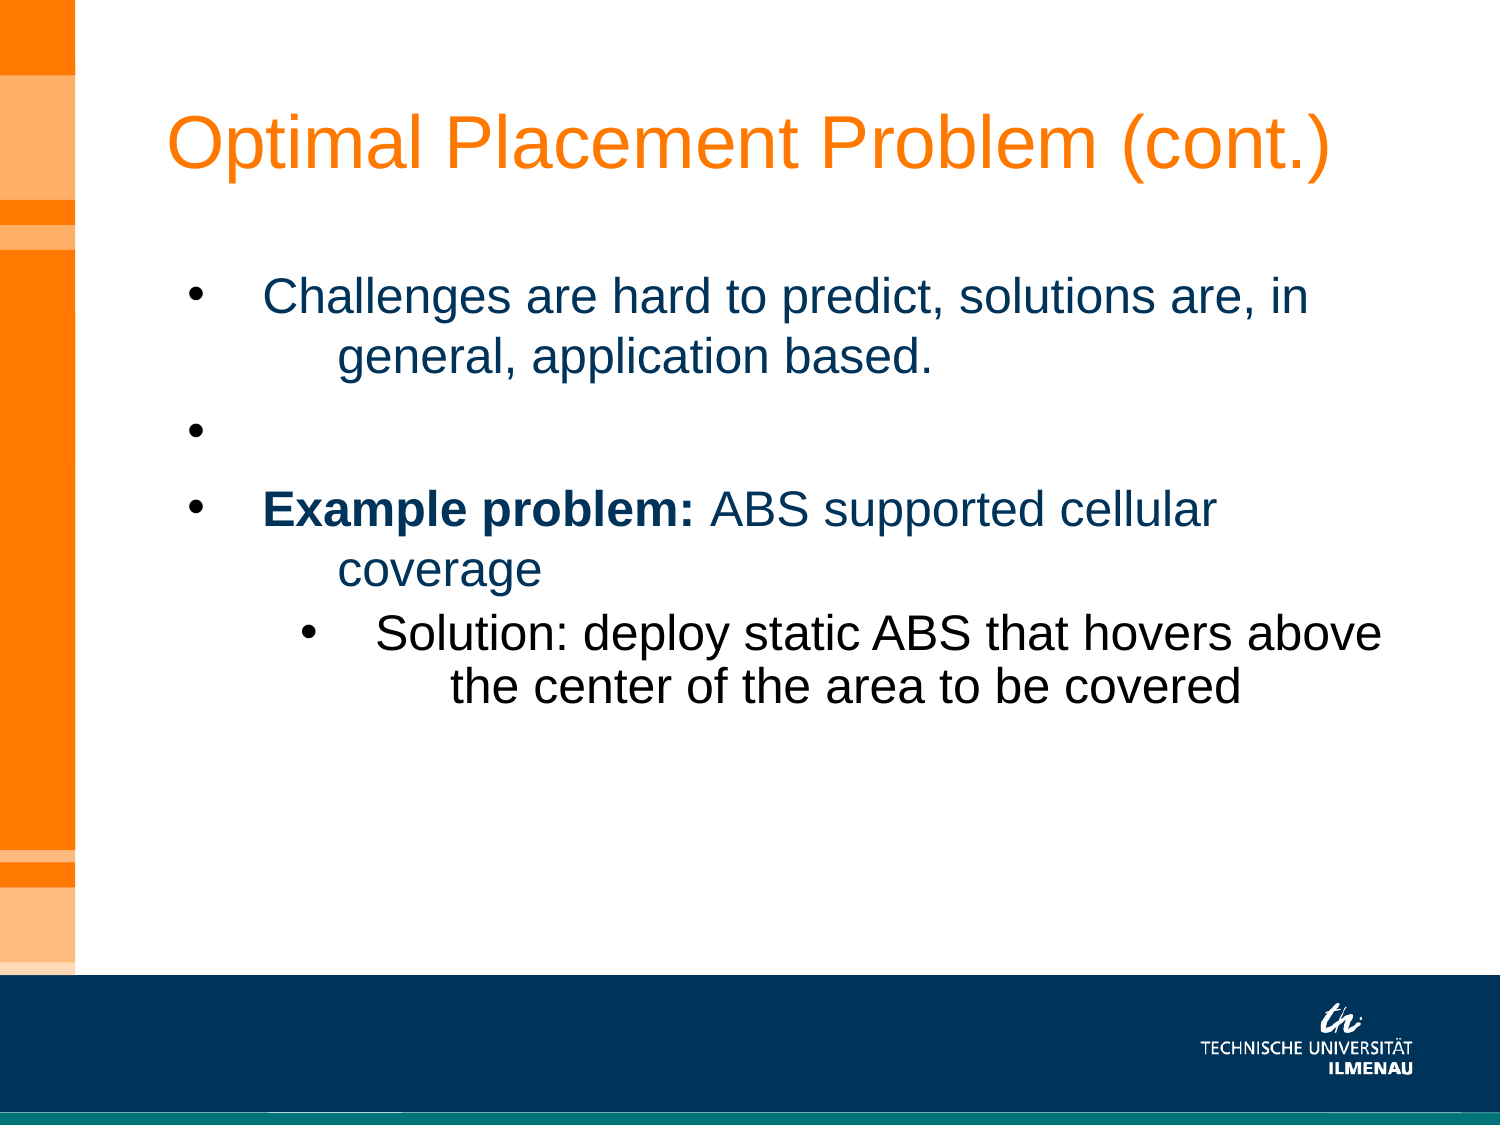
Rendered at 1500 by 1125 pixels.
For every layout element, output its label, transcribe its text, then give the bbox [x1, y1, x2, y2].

list Challenges are hard to predict, solutions are, in general, application based. Example problem: ABS supported cellular coverage Solution: deploy static ABS that hovers above the center of the area to be covered [74, 263, 1425, 916]
title Optimal Placement Problem (cont.) [74, 20, 1425, 257]
